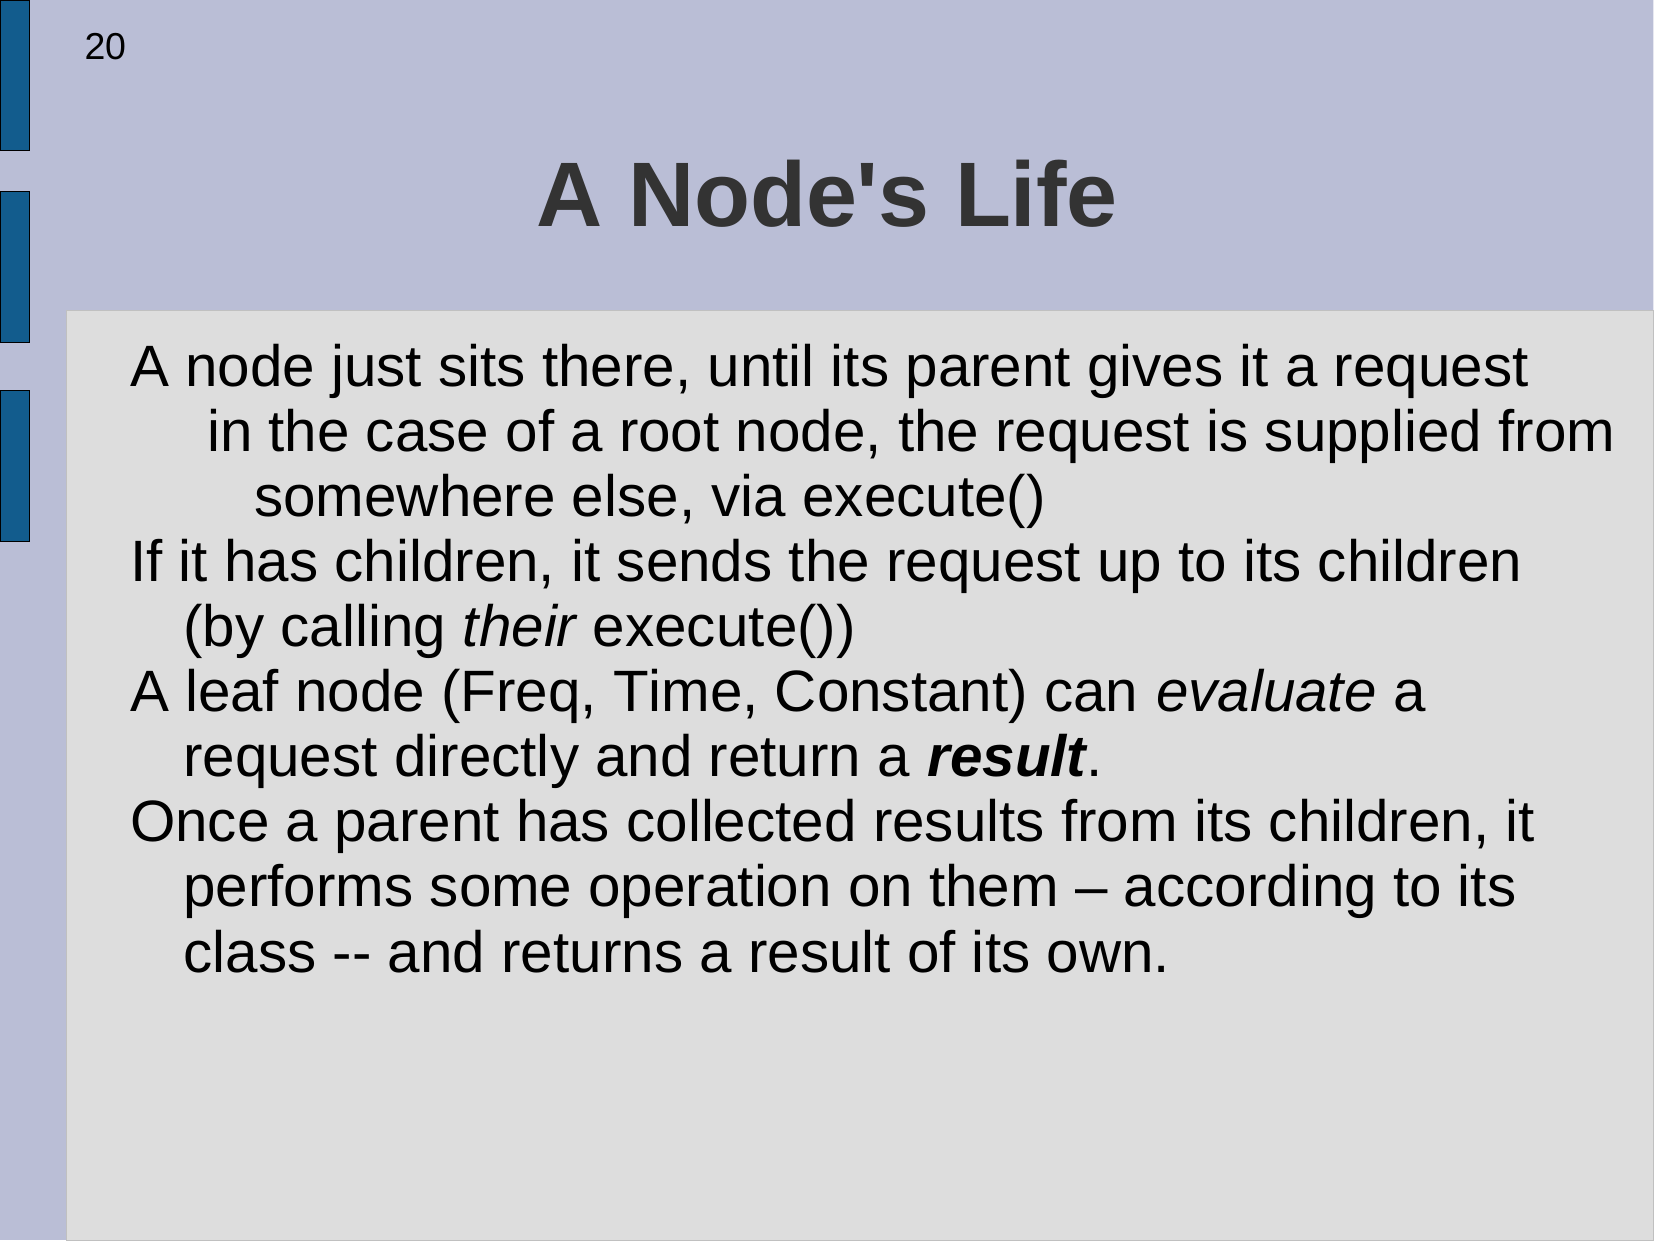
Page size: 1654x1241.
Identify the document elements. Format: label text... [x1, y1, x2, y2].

title A Node's Life [121, 91, 1534, 299]
list A node just sits there, until its parent gives it a request in the case of a root node, the request is supplied from somewhere else, via execute() If it has children, it sends the request up to its children (by calling their execute()) A leaf node (Freq, Time, Constant) can evaluate a request directly and return a result. Once a parent has collected results from its children, it performs some operation on them – according to its class -- and returns a result of its own. [112, 334, 1622, 1147]
text_box <number> [108, 18, 232, 92]
